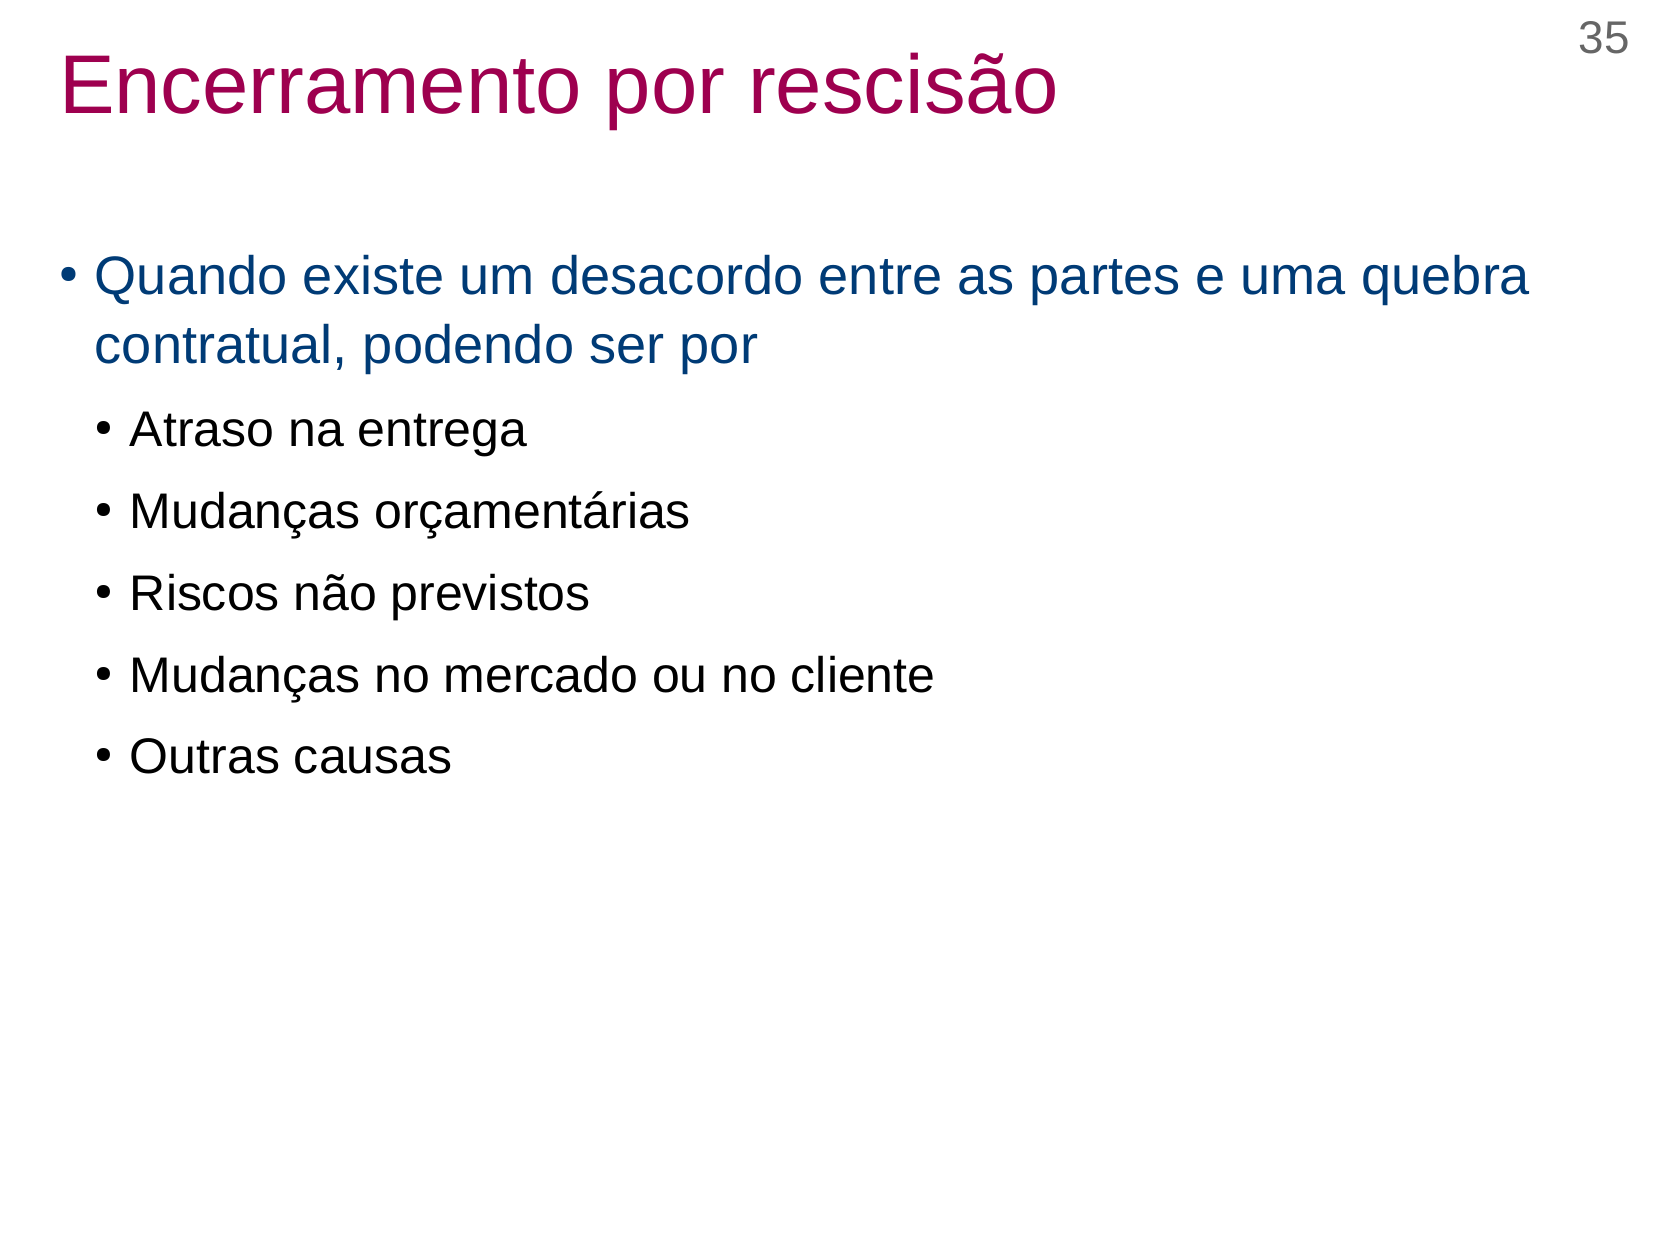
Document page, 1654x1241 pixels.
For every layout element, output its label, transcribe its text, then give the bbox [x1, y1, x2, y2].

list Quando existe um desacordo entre as partes e uma quebra contratual, podendo ser por Atraso na entrega Mudanças orçamentárias Riscos não previstos Mudanças no mercado ou no cliente Outras causas [59, 236, 1595, 1211]
title Encerramento por rescisão [59, 29, 1595, 148]
